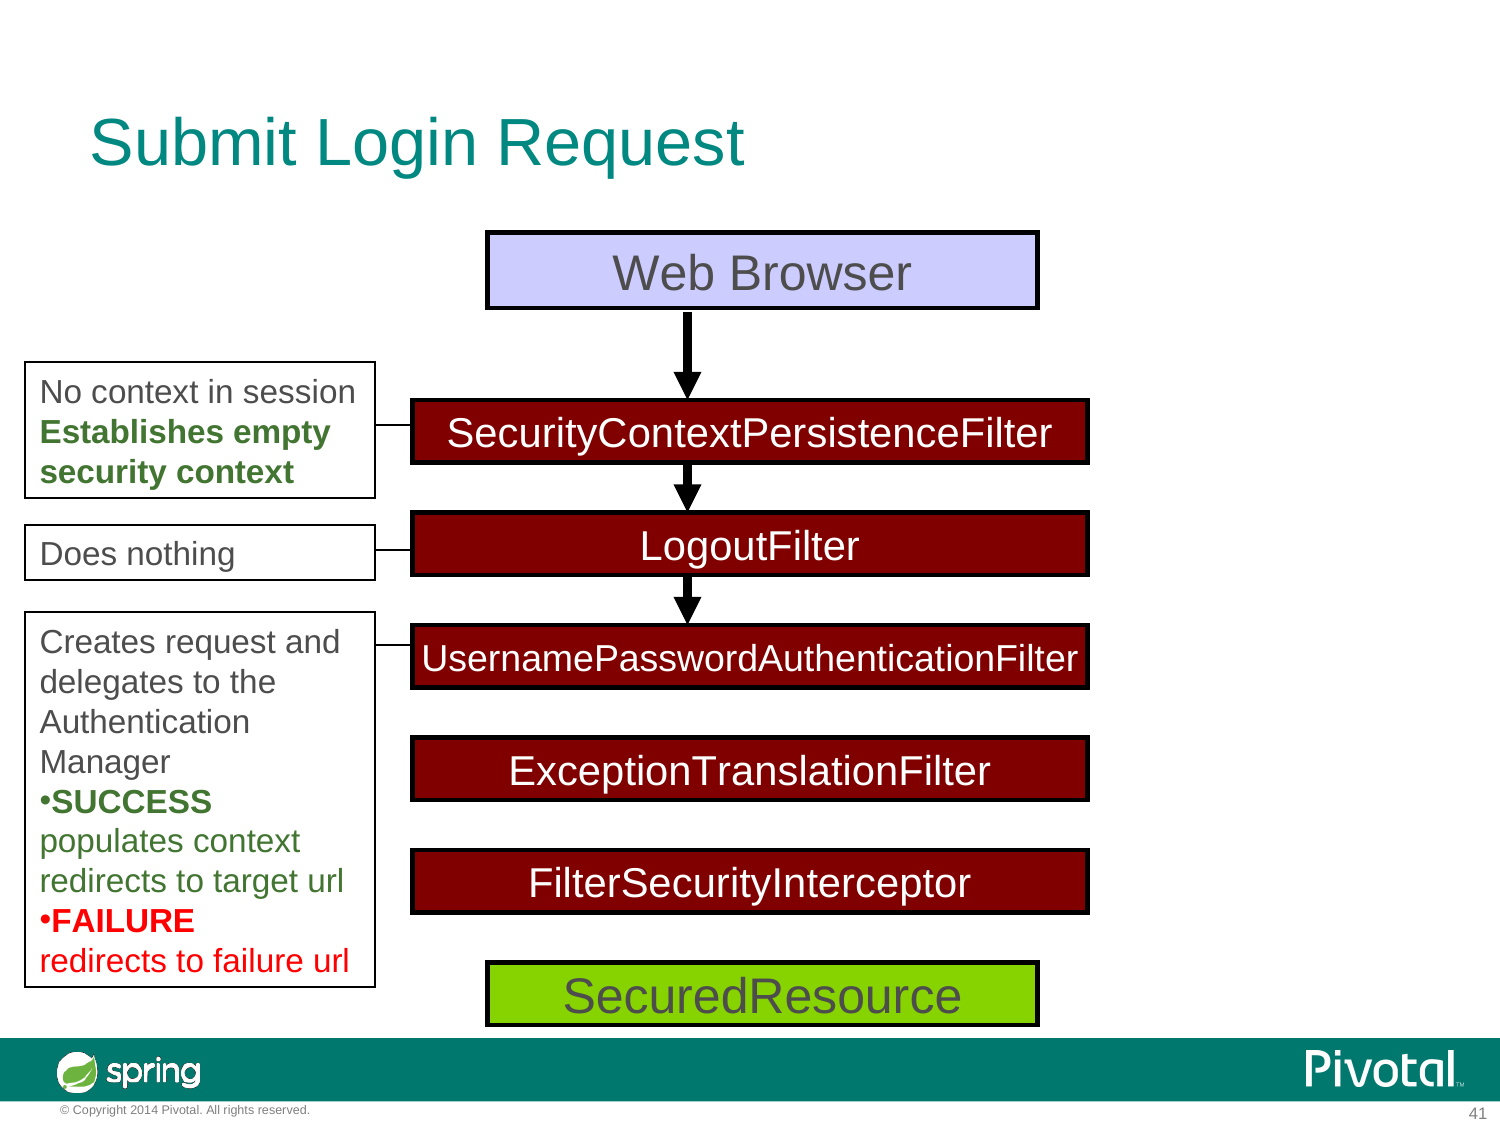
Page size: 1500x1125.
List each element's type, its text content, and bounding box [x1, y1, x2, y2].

text_box SecurityContextPersistenceFilter [412, 399, 1088, 463]
text_box SecuredResource [487, 962, 1038, 1026]
picture [1306, 1050, 1464, 1087]
text_box No context in session Establishes empty security context [24, 362, 376, 498]
picture [32, 1041, 210, 1103]
title Submit Login Request [75, 45, 1426, 233]
text_box Web Browser [487, 232, 1038, 309]
text_box LogoutFilter [412, 512, 1088, 576]
text_box UsernamePasswordAuthenticationFilter [412, 624, 1088, 688]
text_box Does nothing [24, 524, 376, 581]
text_box ExceptionTranslationFilter [412, 737, 1088, 801]
text_box FilterSecurityInterceptor [412, 849, 1088, 913]
text_box Creates request and delegates to the Authentication Manager SUCCESS populates context redirects to target url FAILURE redirects to failure url [24, 612, 376, 988]
